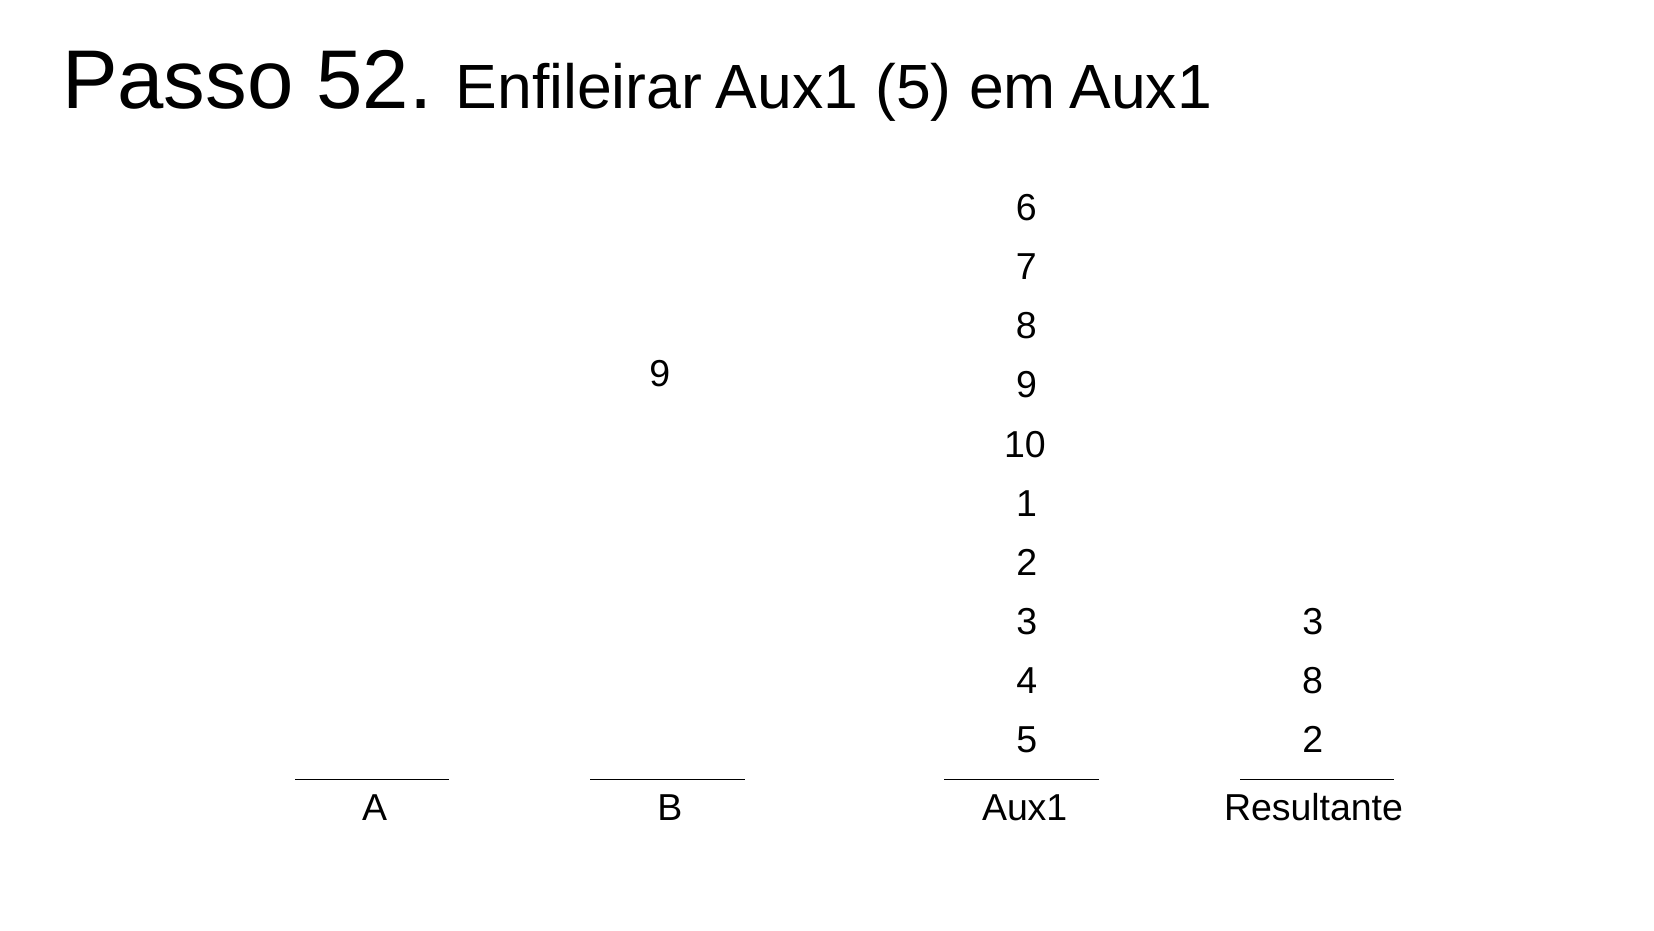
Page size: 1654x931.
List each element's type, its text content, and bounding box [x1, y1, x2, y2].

text_box A [347, 779, 508, 837]
text_box 9 [1001, 356, 1052, 414]
text_box 2 [1001, 533, 1052, 591]
text_box 9 [634, 344, 686, 402]
text_box 3 [1287, 592, 1338, 650]
text_box 8 [1287, 651, 1338, 709]
text_box 7 [1001, 238, 1052, 296]
text_box 1 [1001, 474, 1052, 532]
text_box Passo 52. Enfileirar Aux1 (5) em Aux1 [47, 25, 1607, 274]
text_box 3 [1001, 592, 1052, 650]
text_box 5 [1001, 710, 1052, 768]
text_box 8 [1001, 297, 1052, 355]
text_box B [642, 780, 698, 837]
text_box 6 [1001, 179, 1052, 237]
text_box Resultante [1209, 779, 1418, 837]
text_box 4 [1001, 651, 1052, 709]
text_box 2 [1287, 710, 1338, 768]
text_box 10 [989, 415, 1061, 473]
text_box Aux1 [967, 780, 1083, 837]
